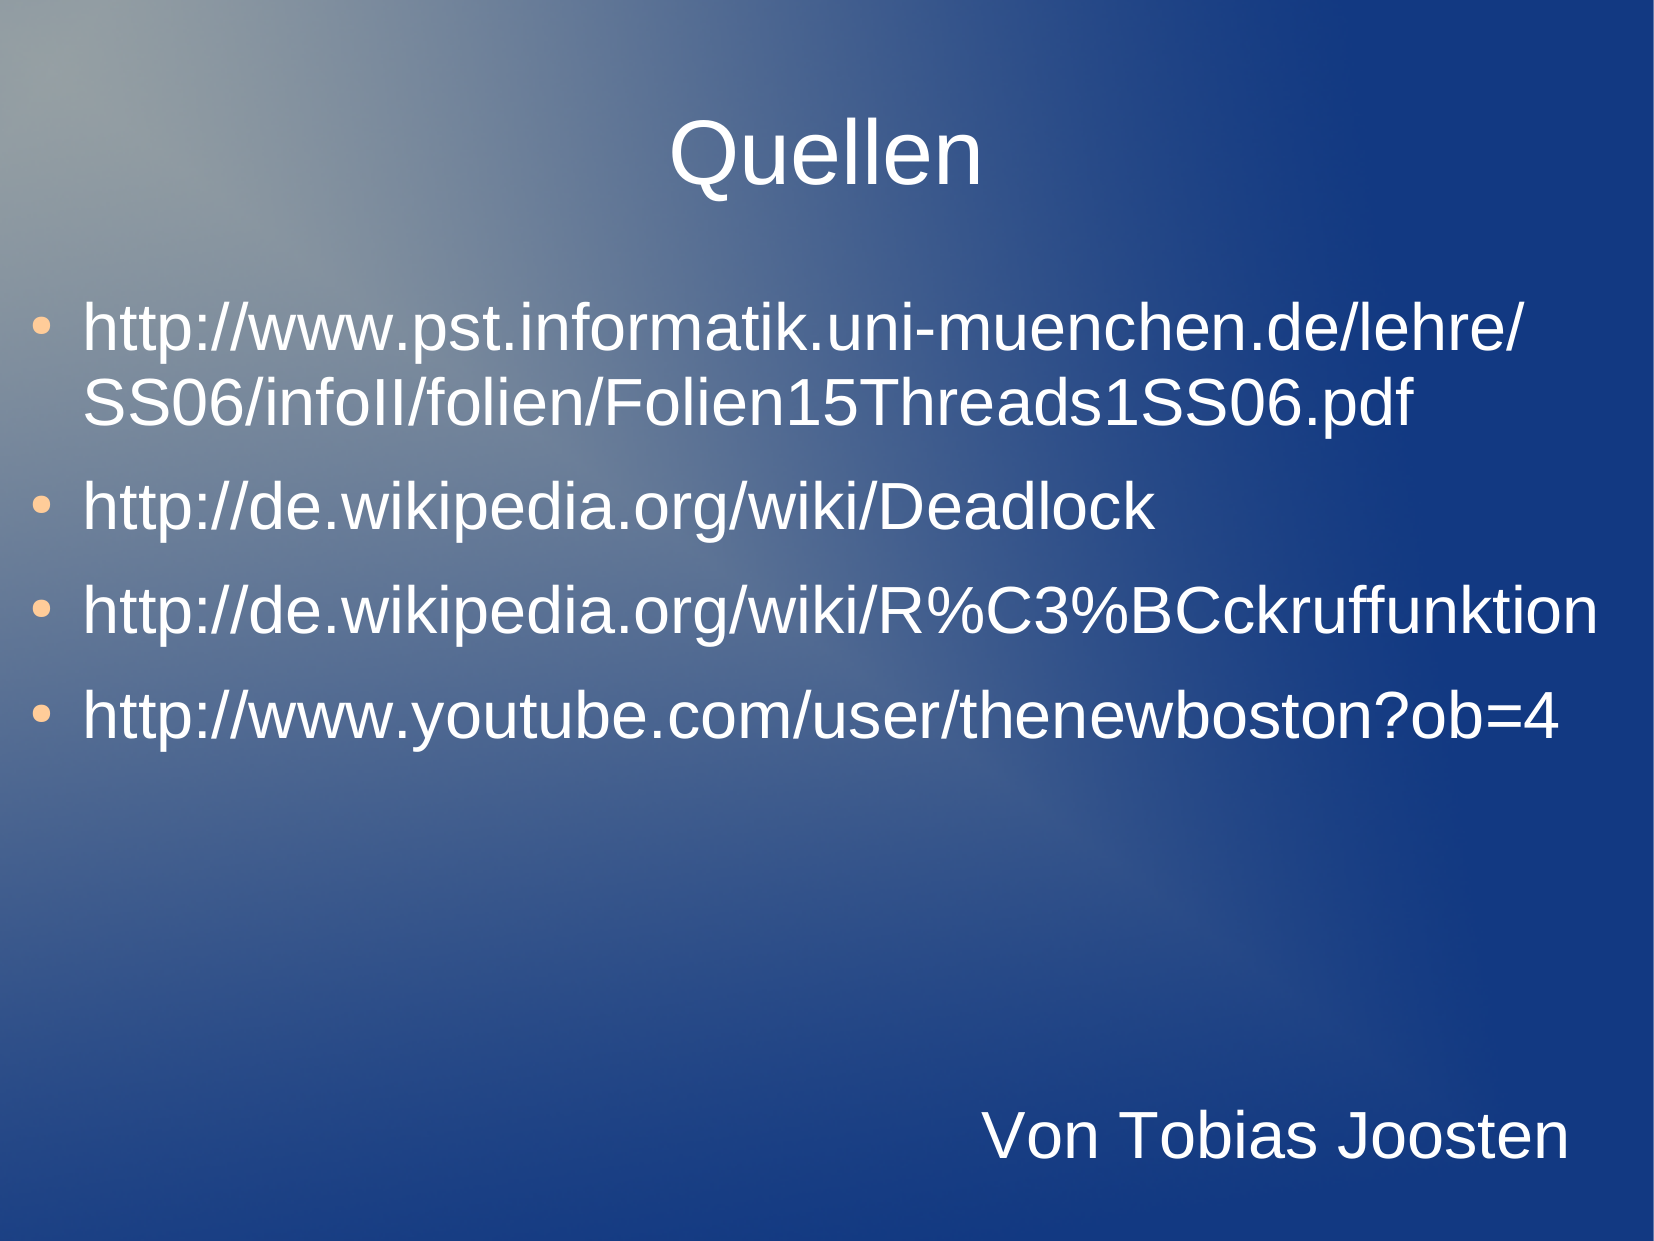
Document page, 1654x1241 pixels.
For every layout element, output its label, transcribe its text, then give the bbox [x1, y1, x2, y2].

picture [0, 0, 1654, 1241]
list http://www.pst.informatik.uni-muenchen.de/lehre/SS06/infoII/folien/Folien15Threads1SS06.pdf http://de.wikipedia.org/wiki/Deadlock http://de.wikipedia.org/wiki/R%C3%BCckruffunktion http://www.youtube.com/user/thenewboston?ob=4 [11, 290, 1654, 828]
list Von Tobias Joosten [35, 1098, 1571, 1210]
title Quellen [82, 49, 1571, 257]
